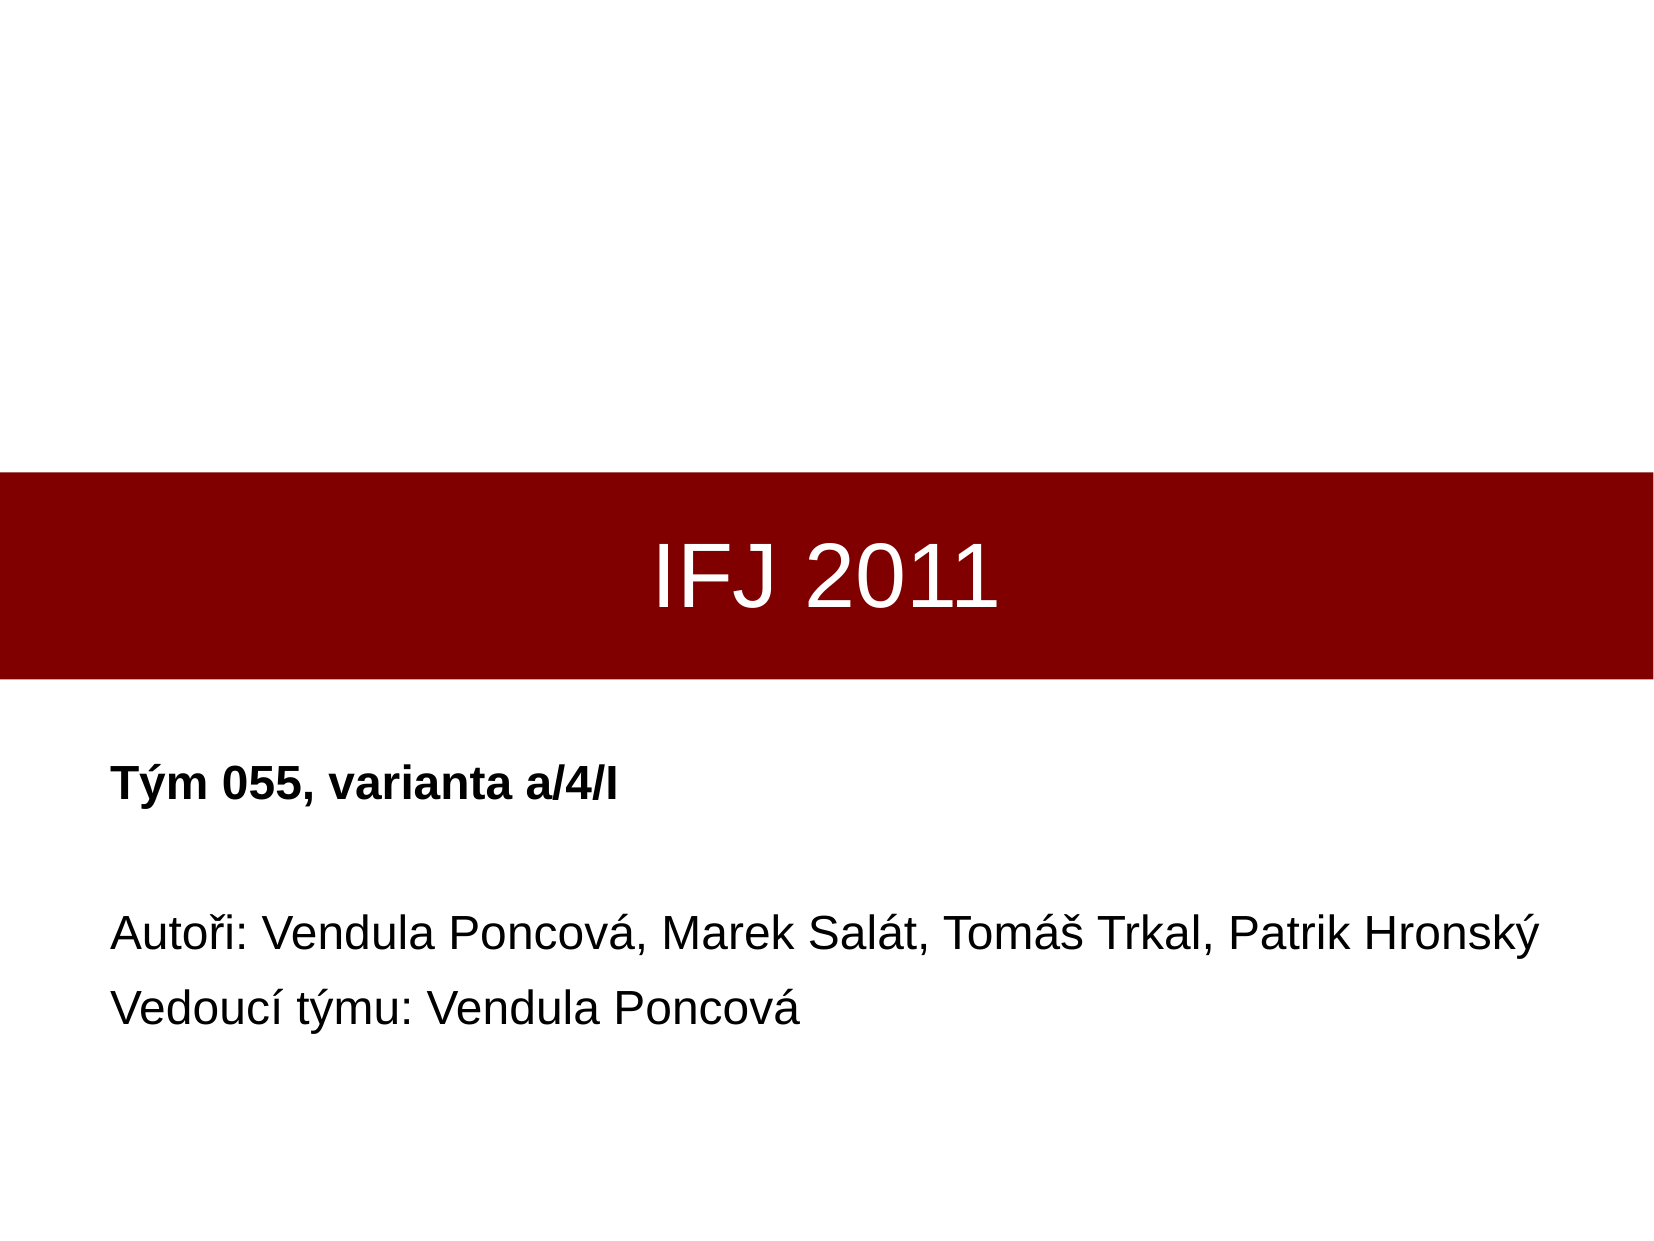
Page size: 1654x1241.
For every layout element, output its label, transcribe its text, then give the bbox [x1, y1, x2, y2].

title IFJ 2011 [0, 472, 1654, 680]
list Tým 055, varianta a/4/I Autoři: Vendula Poncová, Marek Salát, Tomáš Trkal, Patrik Hronský Vedoucí týmu: Vendula Poncová [59, 755, 1548, 1040]
